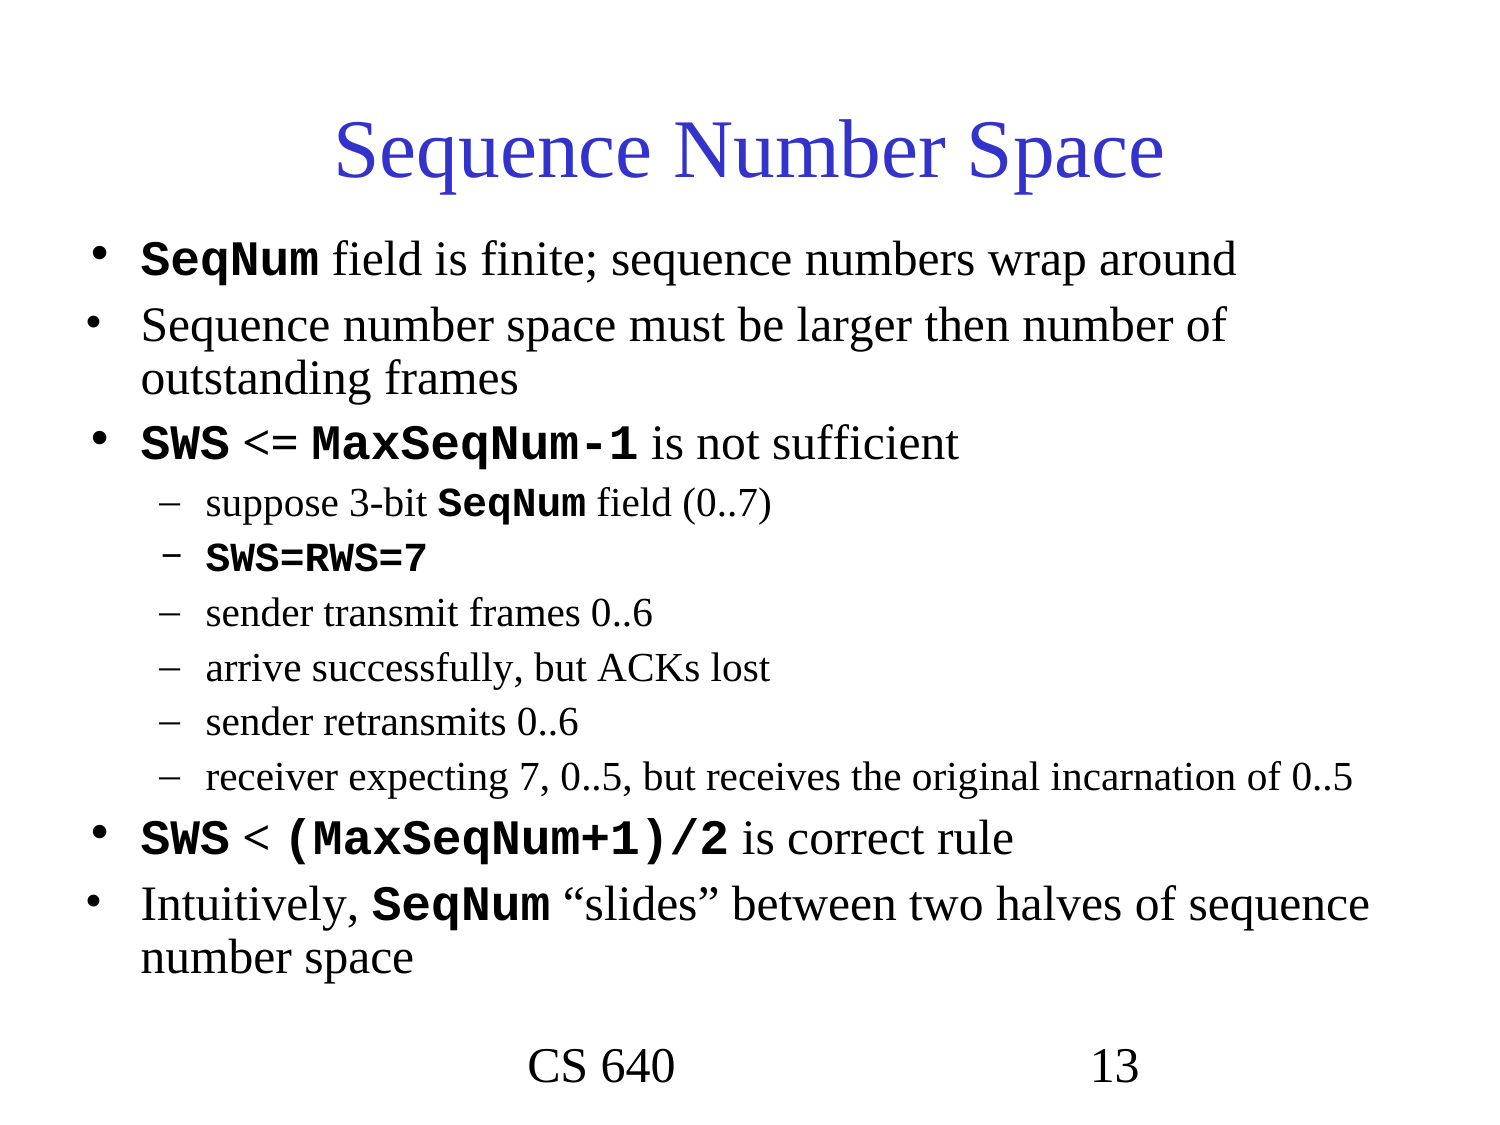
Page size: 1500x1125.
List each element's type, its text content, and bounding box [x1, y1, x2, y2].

list SeqNum field is finite; sequence numbers wrap around Sequence number space must be larger then number of outstanding frames SWS <= MaxSeqNum-1 is not sufficient suppose 3-bit SeqNum field (0..7) SWS=RWS=7 sender transmit frames 0..6 arrive successfully, but ACKs lost sender retransmits 0..6 receiver expecting 7, 0..5, but receives the original incarnation of 0..5 SWS < (MaxSeqNum+1)/2 is correct rule Intuitively, SeqNum “slides” between two halves of sequence number space [70, 224, 1414, 1001]
title Sequence Number Space [112, 49, 1388, 224]
